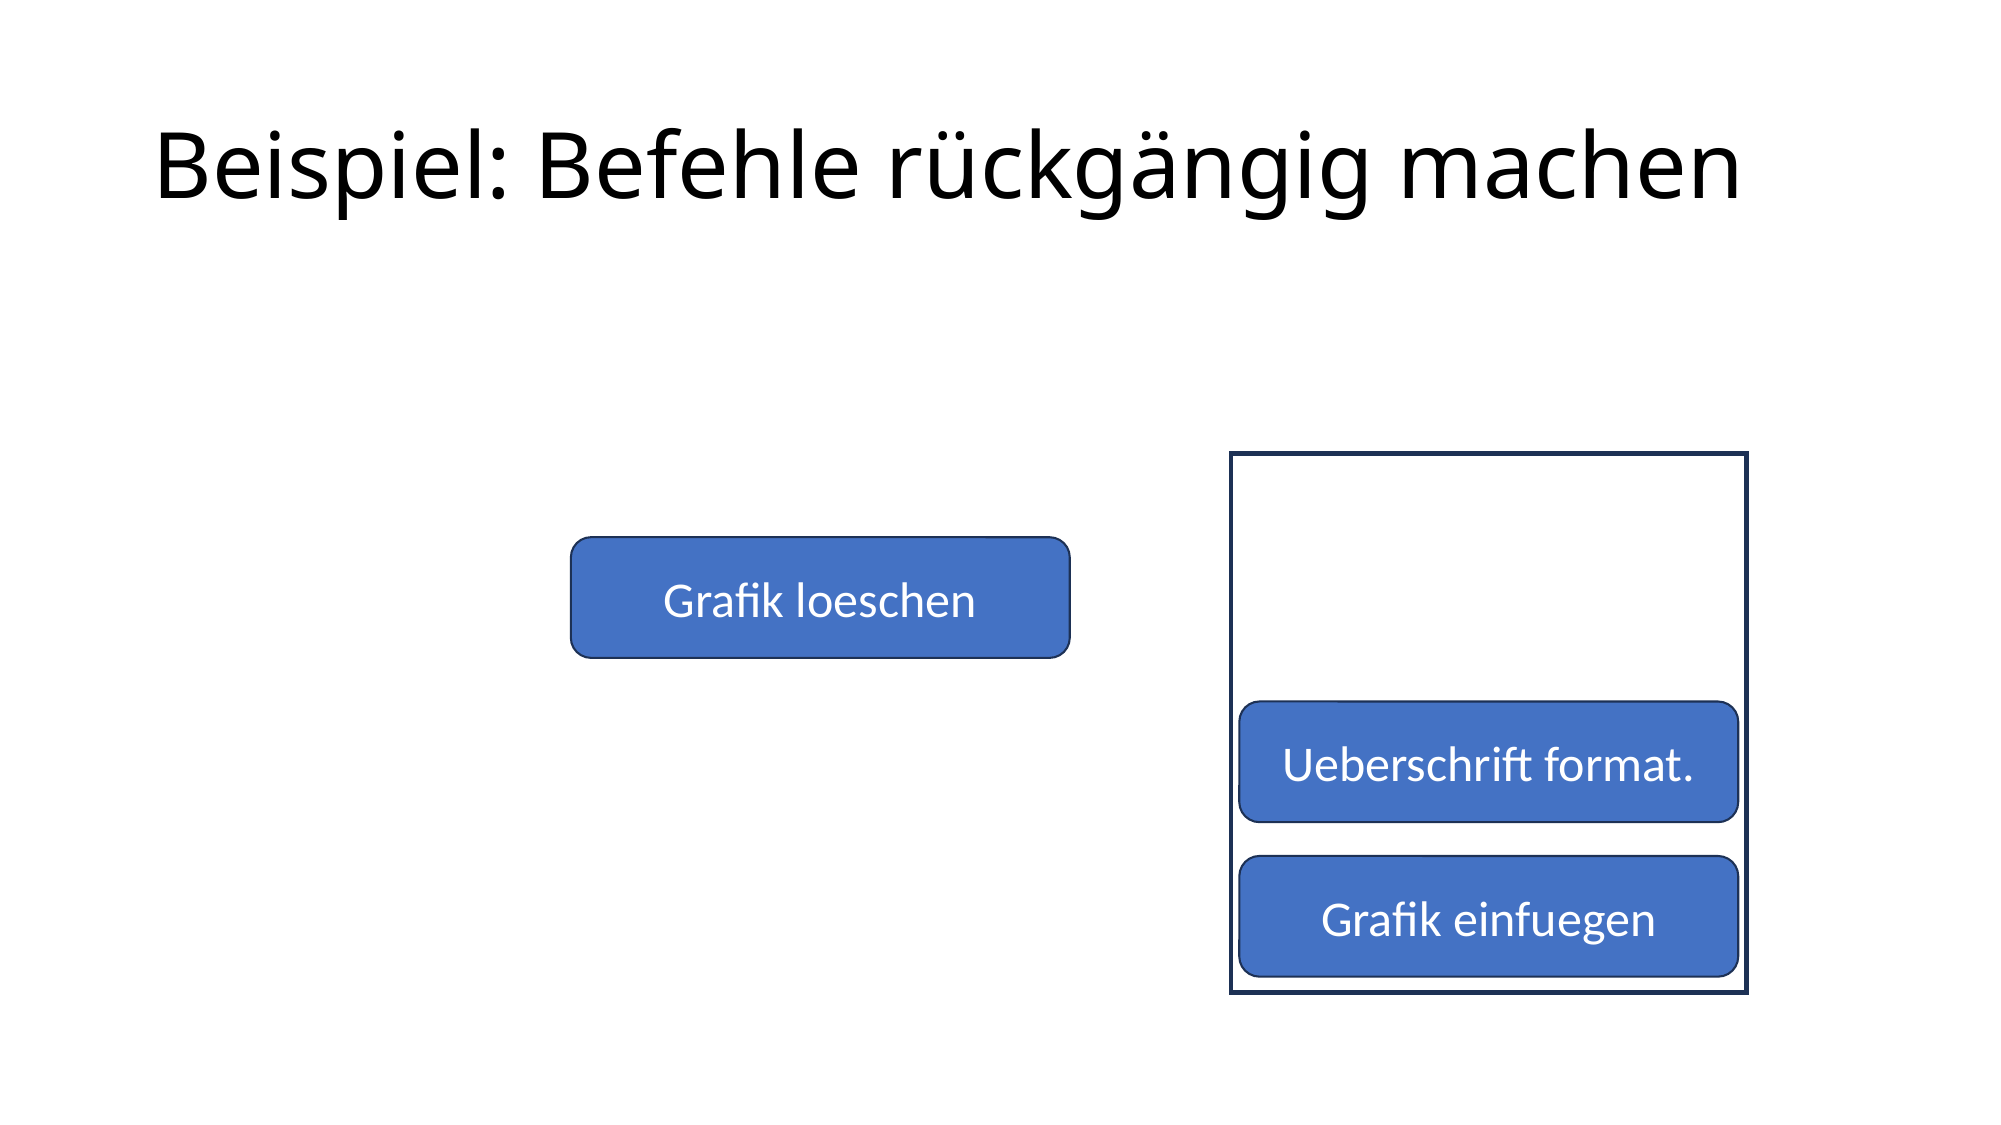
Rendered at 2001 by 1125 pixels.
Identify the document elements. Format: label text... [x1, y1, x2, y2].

title Beispiel: Befehle rückgängig machen [137, 59, 1863, 278]
text_box Grafik einfuegen [1239, 855, 1739, 977]
text_box Ueberschrift format. [1239, 701, 1739, 823]
text_box Grafik loeschen [570, 537, 1070, 658]
